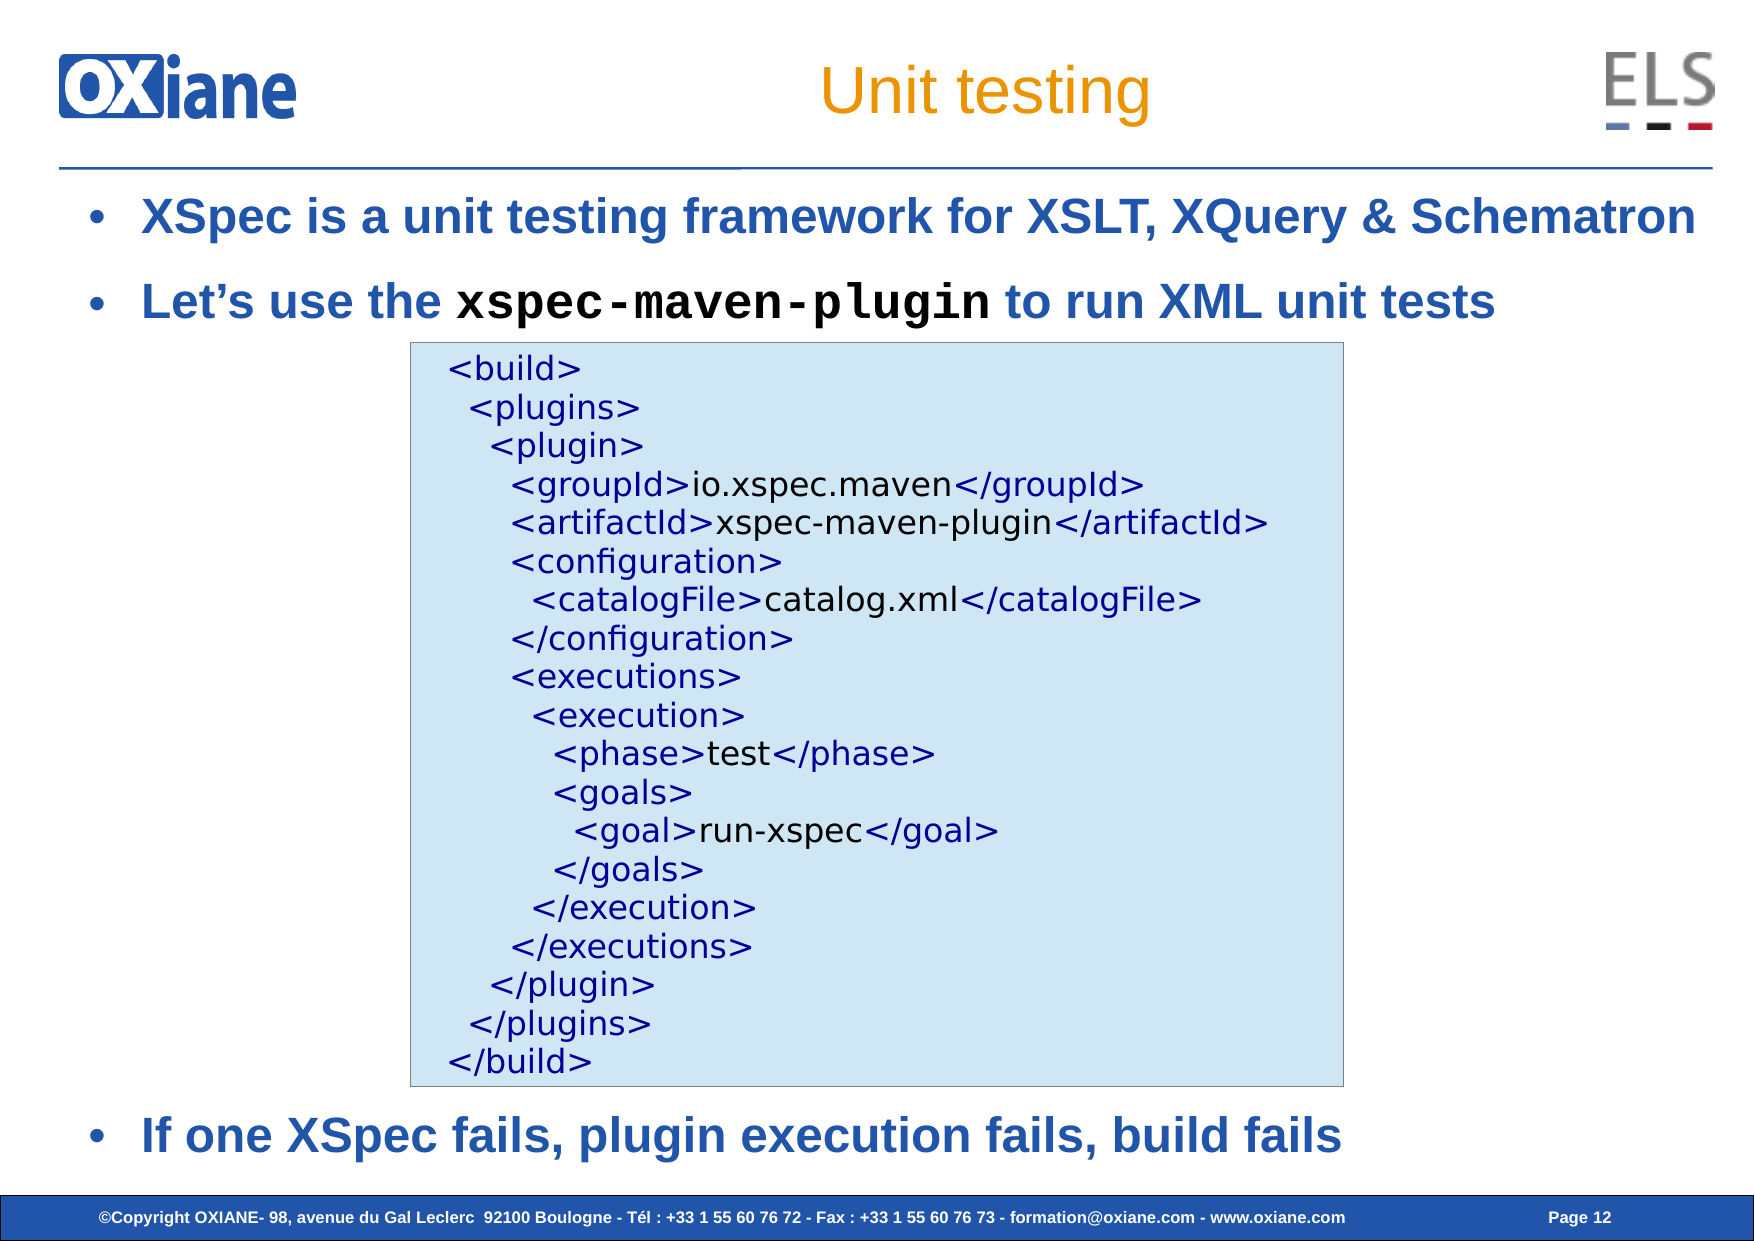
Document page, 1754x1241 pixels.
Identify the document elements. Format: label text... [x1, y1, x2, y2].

title Unit testing [307, 49, 1666, 133]
text_box <build> <plugins> <plugin> <groupId>io.xspec.maven</groupId> <artifactId>xspec-maven-plugin</artifactId> <configuration> <catalogFile>catalog.xml</catalogFile> </configuration> <executions> <execution> <phase>test</phase> <goals> <goal>run-xspec</goal> </goals> </execution> </executions> </plugin> </plugins> </build> [410, 342, 1344, 1087]
picture [59, 53, 296, 119]
picture [1666, 52, 1715, 130]
list XSpec is a unit testing framework for XSLT, XQuery & Schematron Let’s use the xspec-maven-plugin to run XML unit tests If one XSpec fails, plugin execution fails, build fails [70, 188, 1713, 1193]
